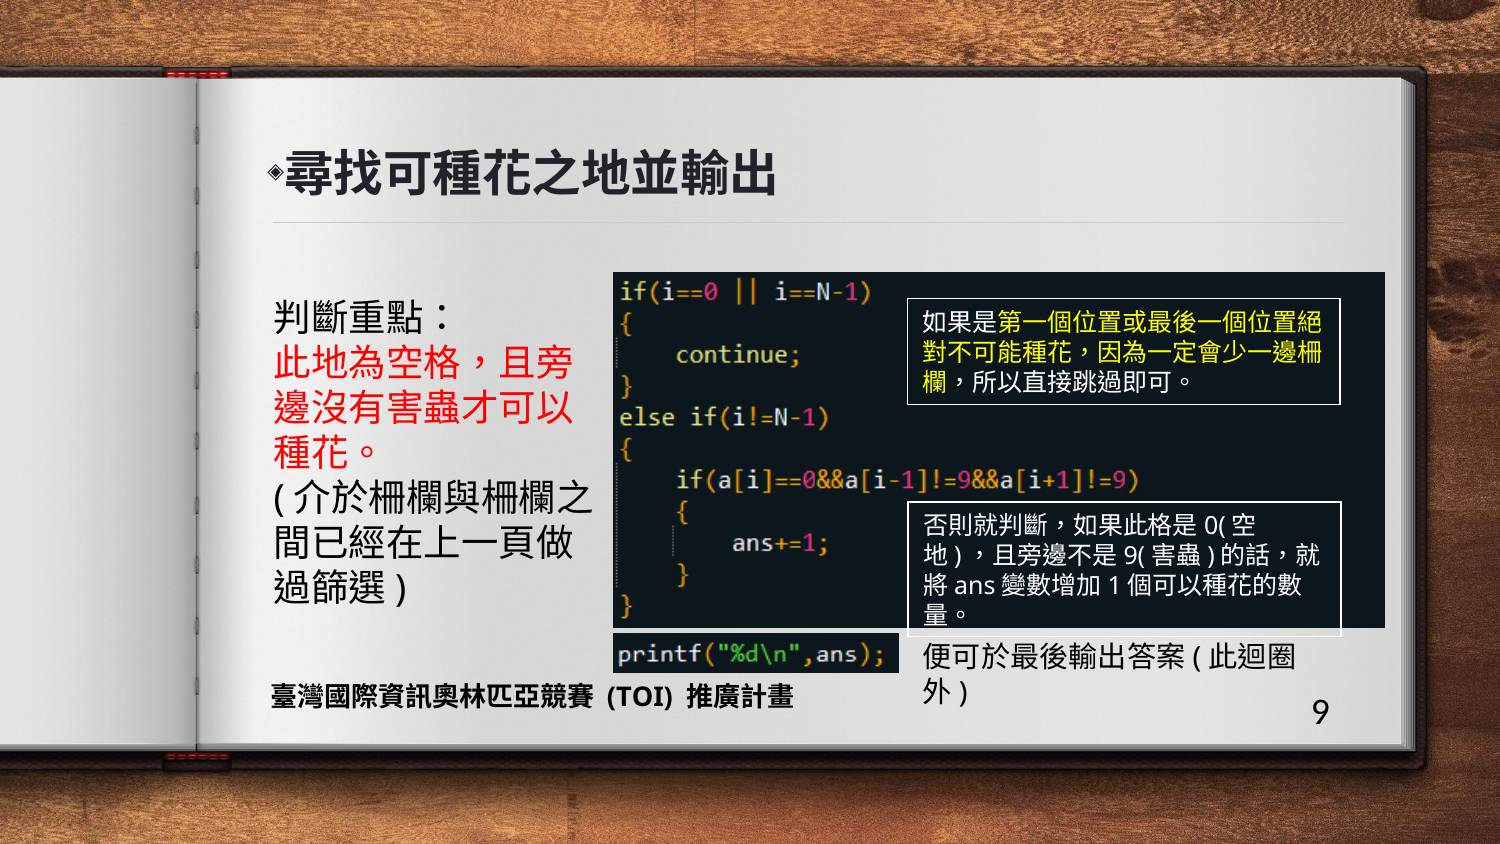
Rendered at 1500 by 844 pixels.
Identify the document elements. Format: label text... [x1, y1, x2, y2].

picture [613, 633, 899, 673]
picture [613, 272, 1385, 628]
text_box 便可於最後輸出答案(此迴圈外) [907, 630, 1344, 682]
text_box [1295, 672, 1386, 737]
text_box 判斷重點： 此地為空格，且旁邊沒有害蟲才可以種花。 (介於柵欄與柵欄之間已經在上一頁做過篩選) [258, 286, 613, 620]
list 尋找可種花之地並輸出 [252, 126, 883, 216]
text_box 便可於最後輸出答案(此迴圈外) [909, 630, 1340, 636]
picture [909, 608, 1340, 628]
text_box 如果是第一個位置或最後一個位置絕對不可能種花，因為一定會少一邊柵欄，所以直接跳過即可。 [907, 298, 1341, 405]
text_box 否則就判斷，如果此格是0(空地)，且旁邊不是9(害蟲)的話，就將ans變數增加1個可以種花的數量。 [908, 501, 1341, 608]
